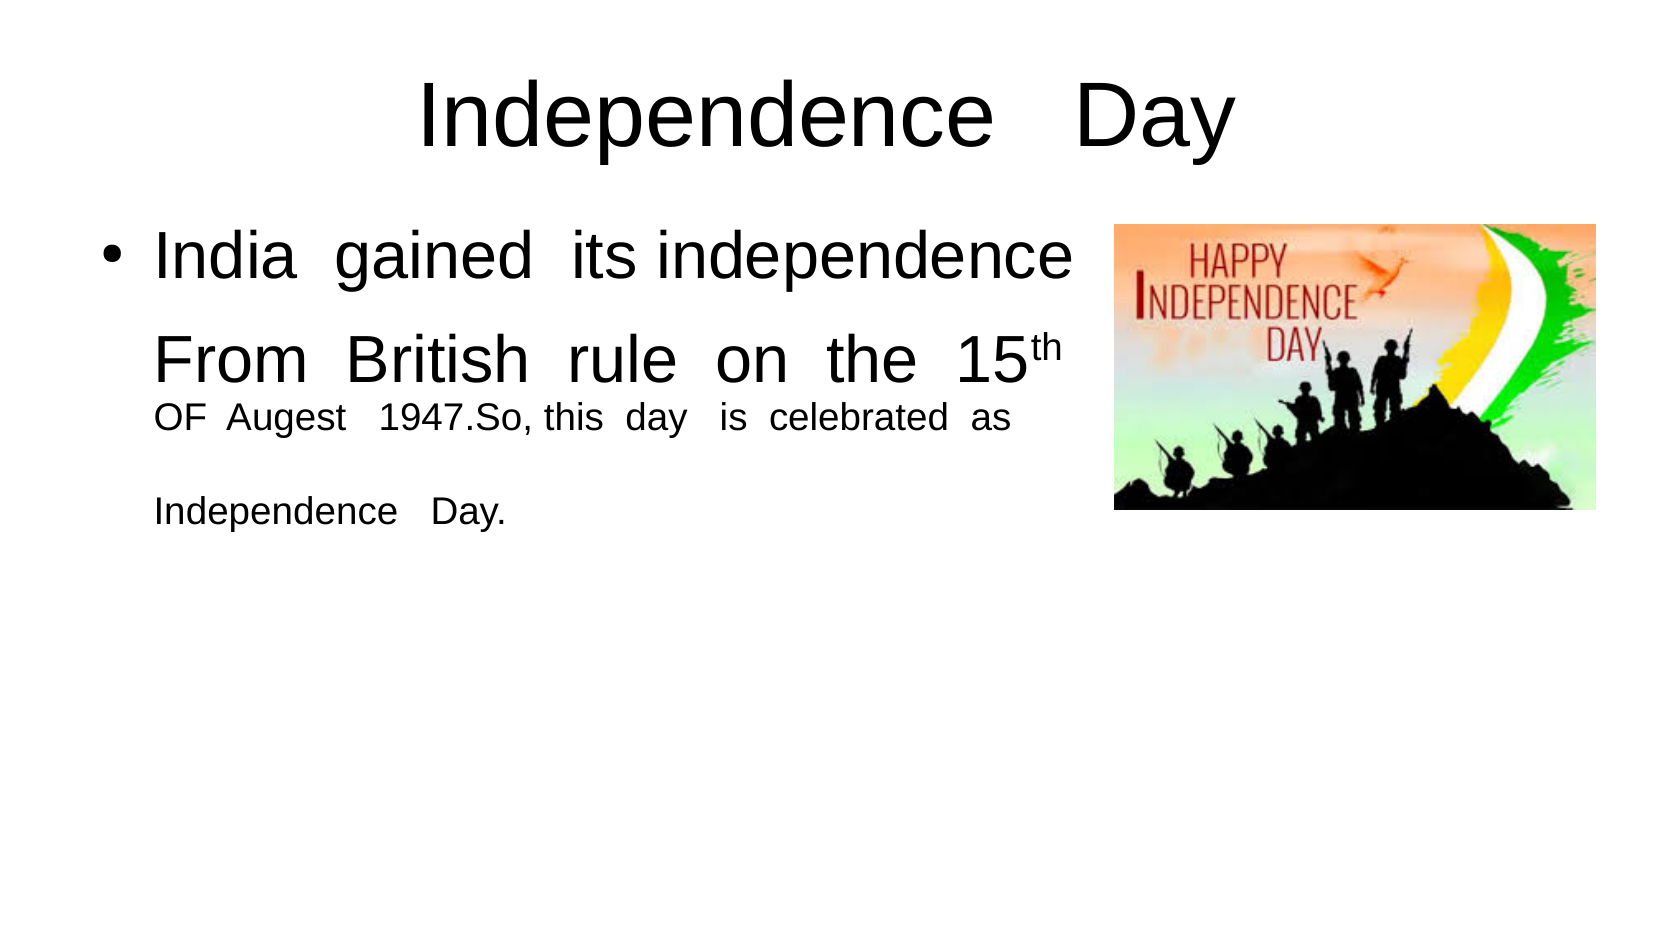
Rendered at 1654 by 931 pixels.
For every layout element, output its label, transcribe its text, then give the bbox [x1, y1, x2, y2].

title Independence Day [82, 37, 1571, 193]
list India gained its independence From British rule on the 15th OF Augest 1947.So, this day is celebrated as Independence Day. [82, 217, 1115, 758]
picture [1114, 224, 1596, 511]
